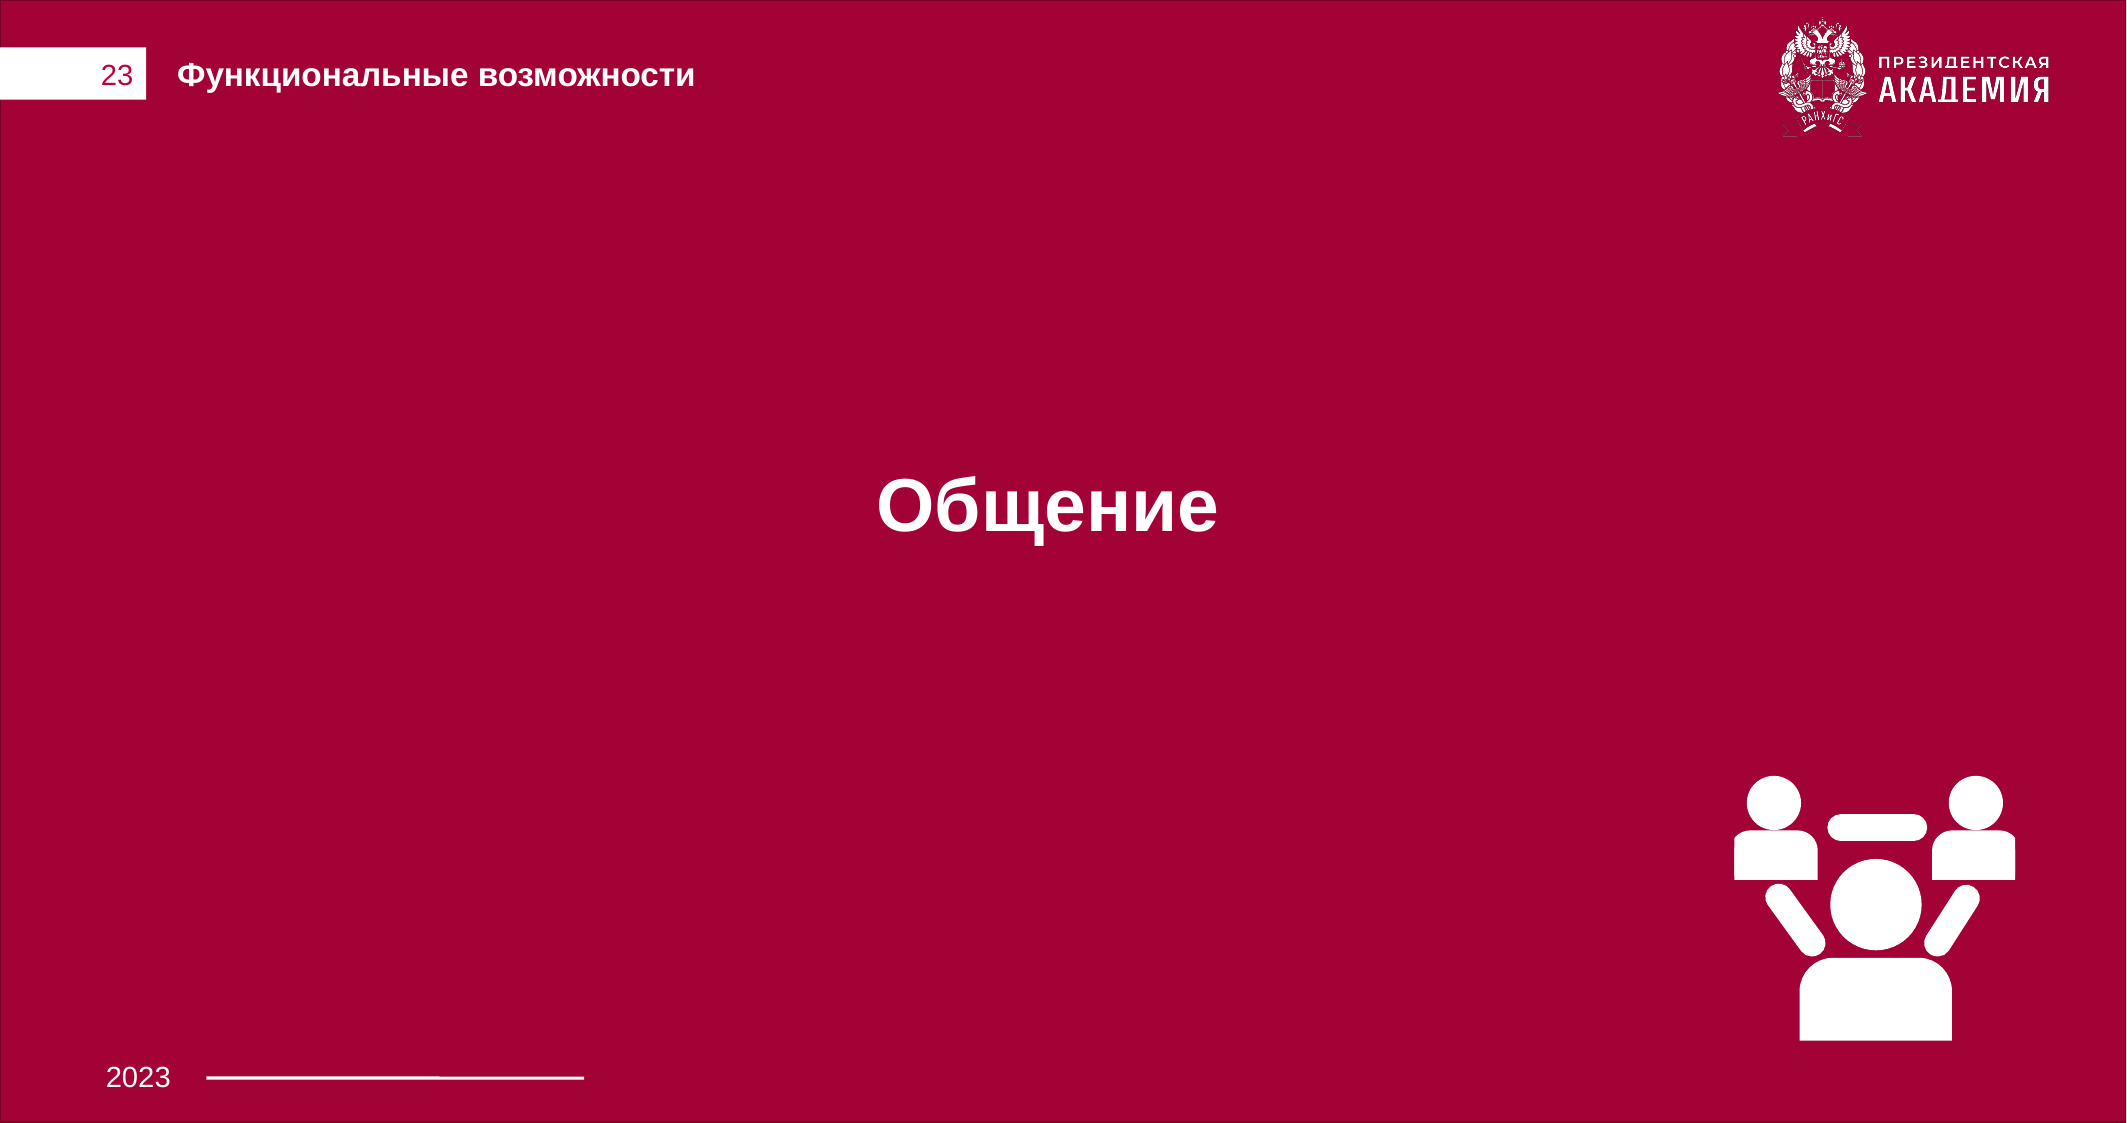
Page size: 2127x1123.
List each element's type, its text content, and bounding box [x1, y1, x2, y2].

subtitle Общение [295, 442, 1802, 562]
picture [1752, 0, 2073, 161]
picture [1734, 767, 2016, 1049]
text_box Функциональные возможности [177, 43, 768, 103]
slide_number <номер> [0, 43, 149, 104]
